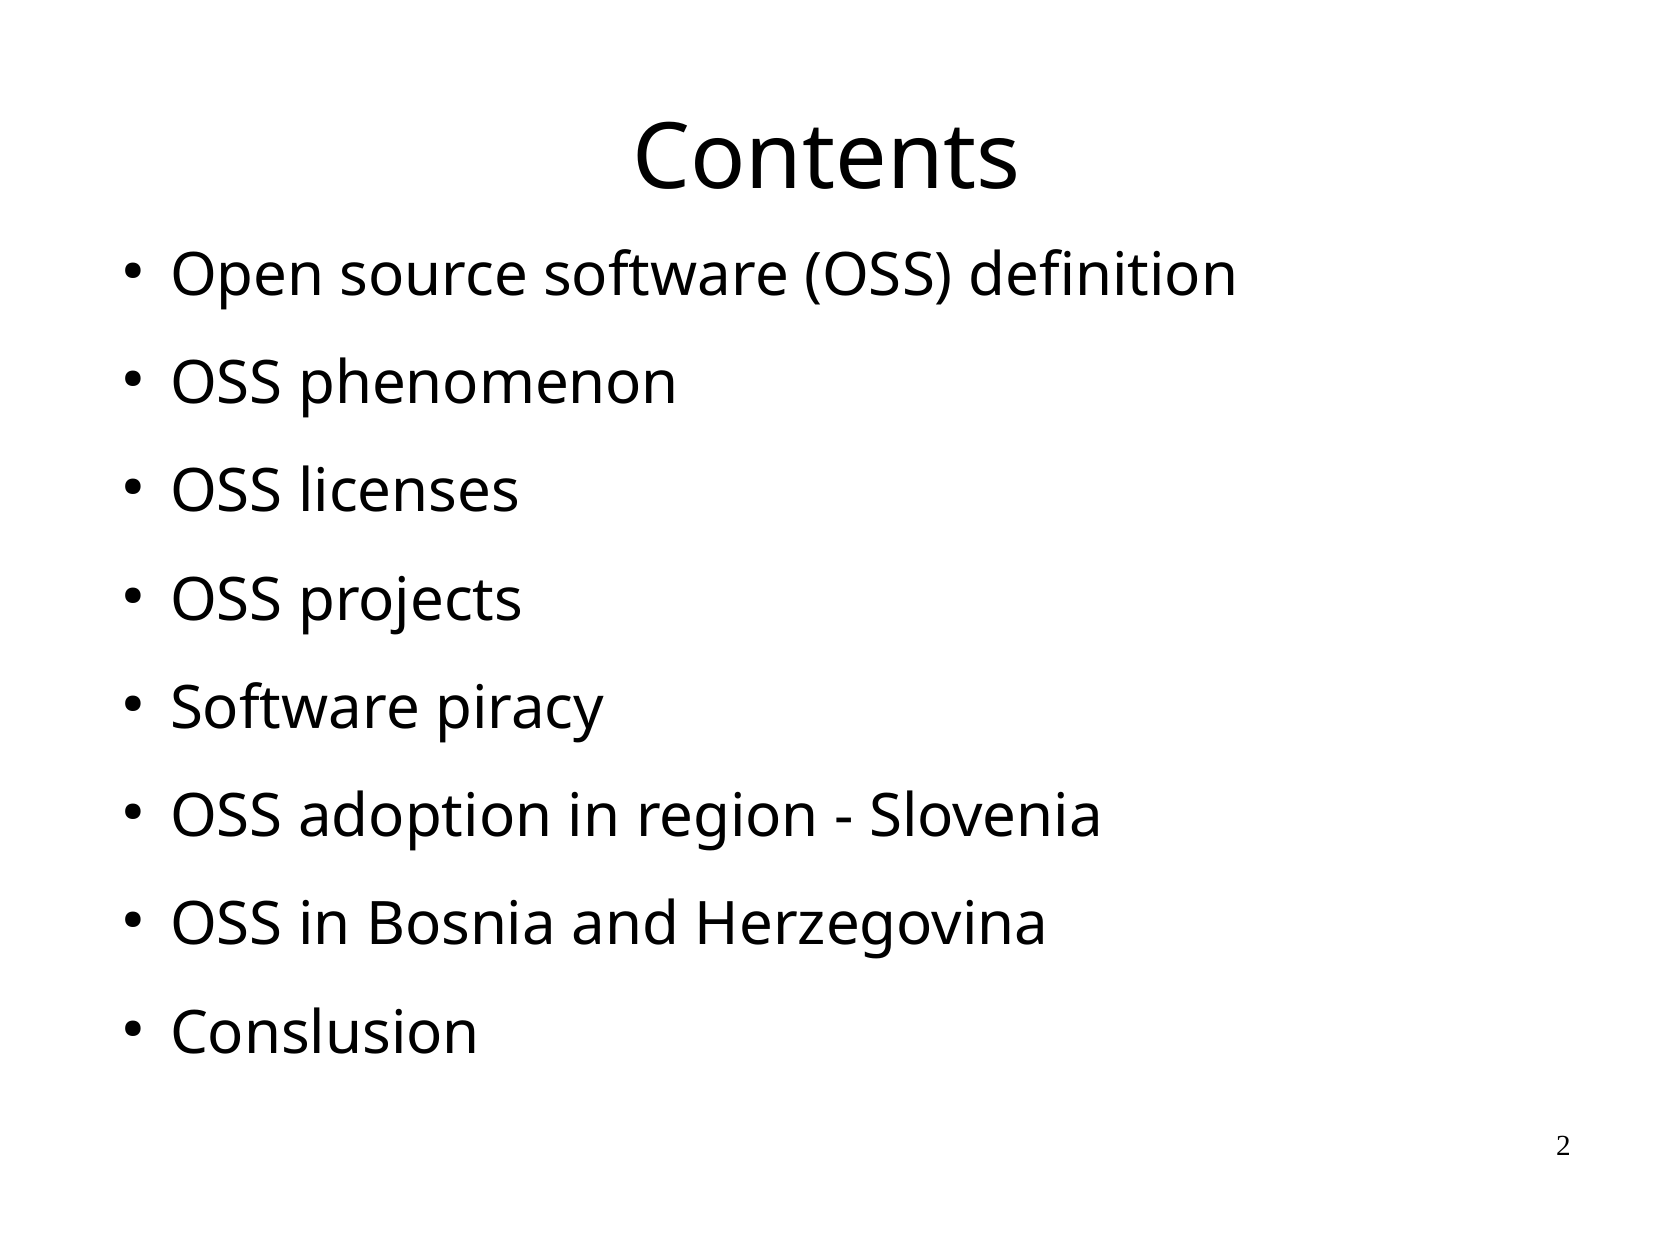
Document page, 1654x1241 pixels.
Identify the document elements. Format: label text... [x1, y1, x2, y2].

title Contents [82, 49, 1571, 257]
list Open source software (OSS) definition OSS phenomenon OSS licenses OSS projects Software piracy OSS adoption in region - Slovenia OSS in Bosnia and Herzegovina Conslusion [106, 231, 1595, 1075]
